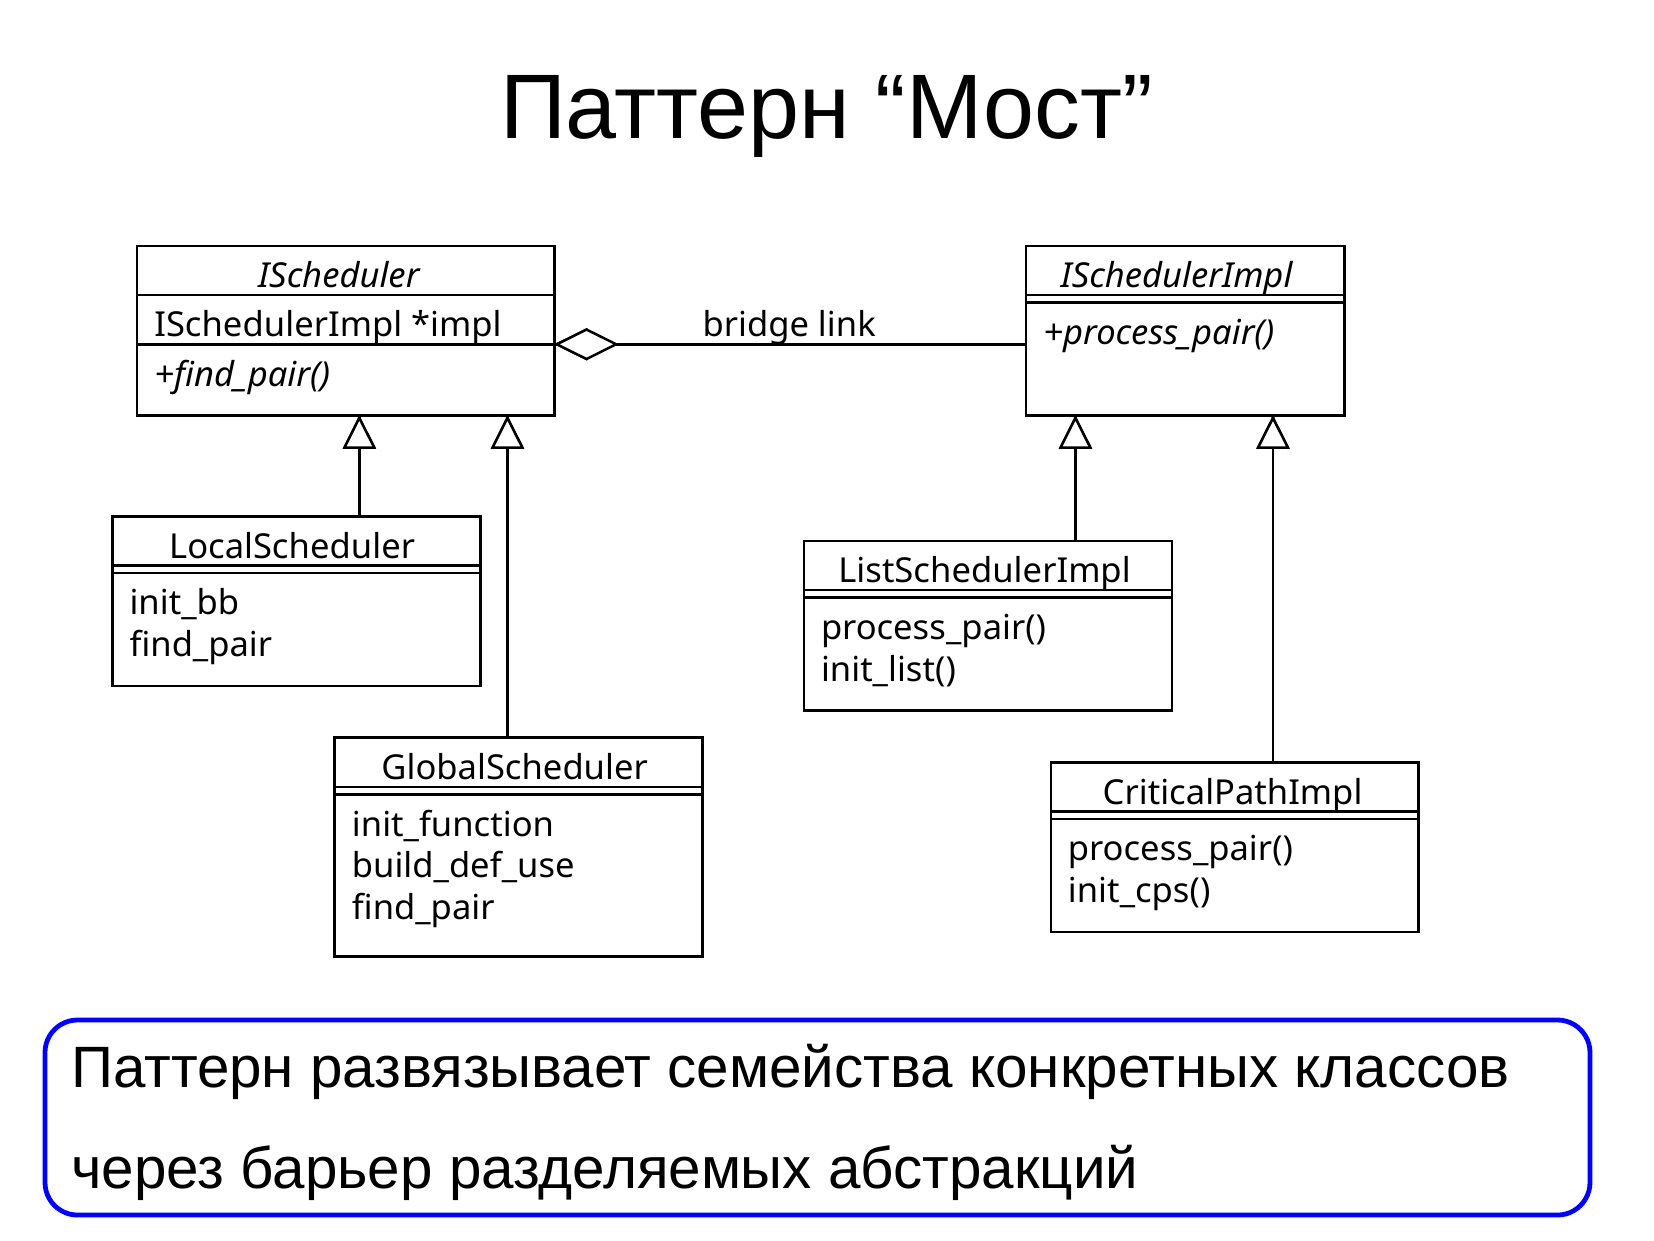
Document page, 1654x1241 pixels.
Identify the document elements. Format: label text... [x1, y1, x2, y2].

picture [61, 170, 1472, 1010]
text_box Паттерн развязывает семейства конкретных классов через барьер разделяемых абстракций [45, 1020, 1591, 1216]
title Паттерн “Мост” [82, 2, 1571, 211]
